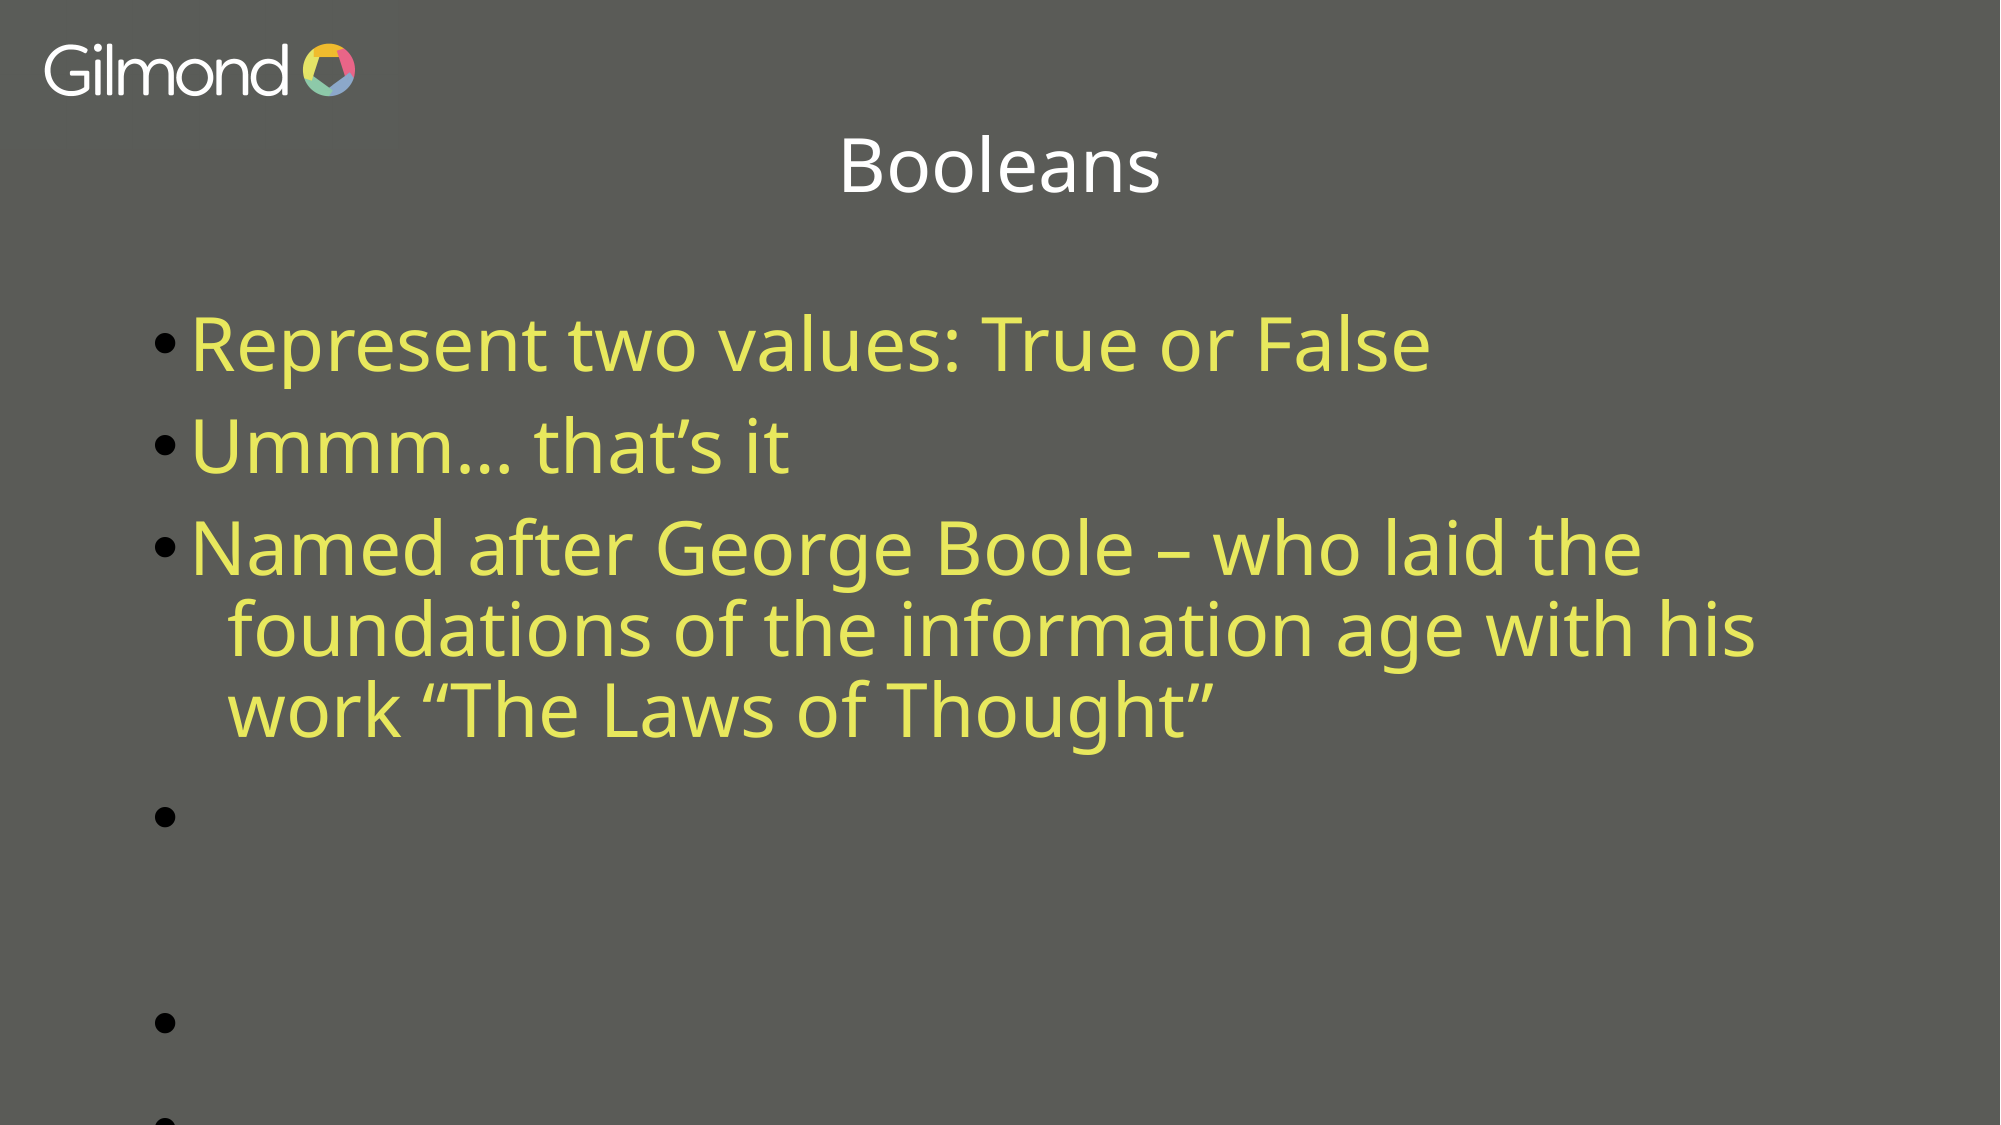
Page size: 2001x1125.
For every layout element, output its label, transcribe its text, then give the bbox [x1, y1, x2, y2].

picture [0, 0, 399, 149]
title Booleans [137, 59, 1863, 278]
list Represent two values: True or False Ummm… that’s it Named after George Boole – who laid the foundations of the information age with his work “The Laws of Thought” [137, 299, 1863, 1014]
